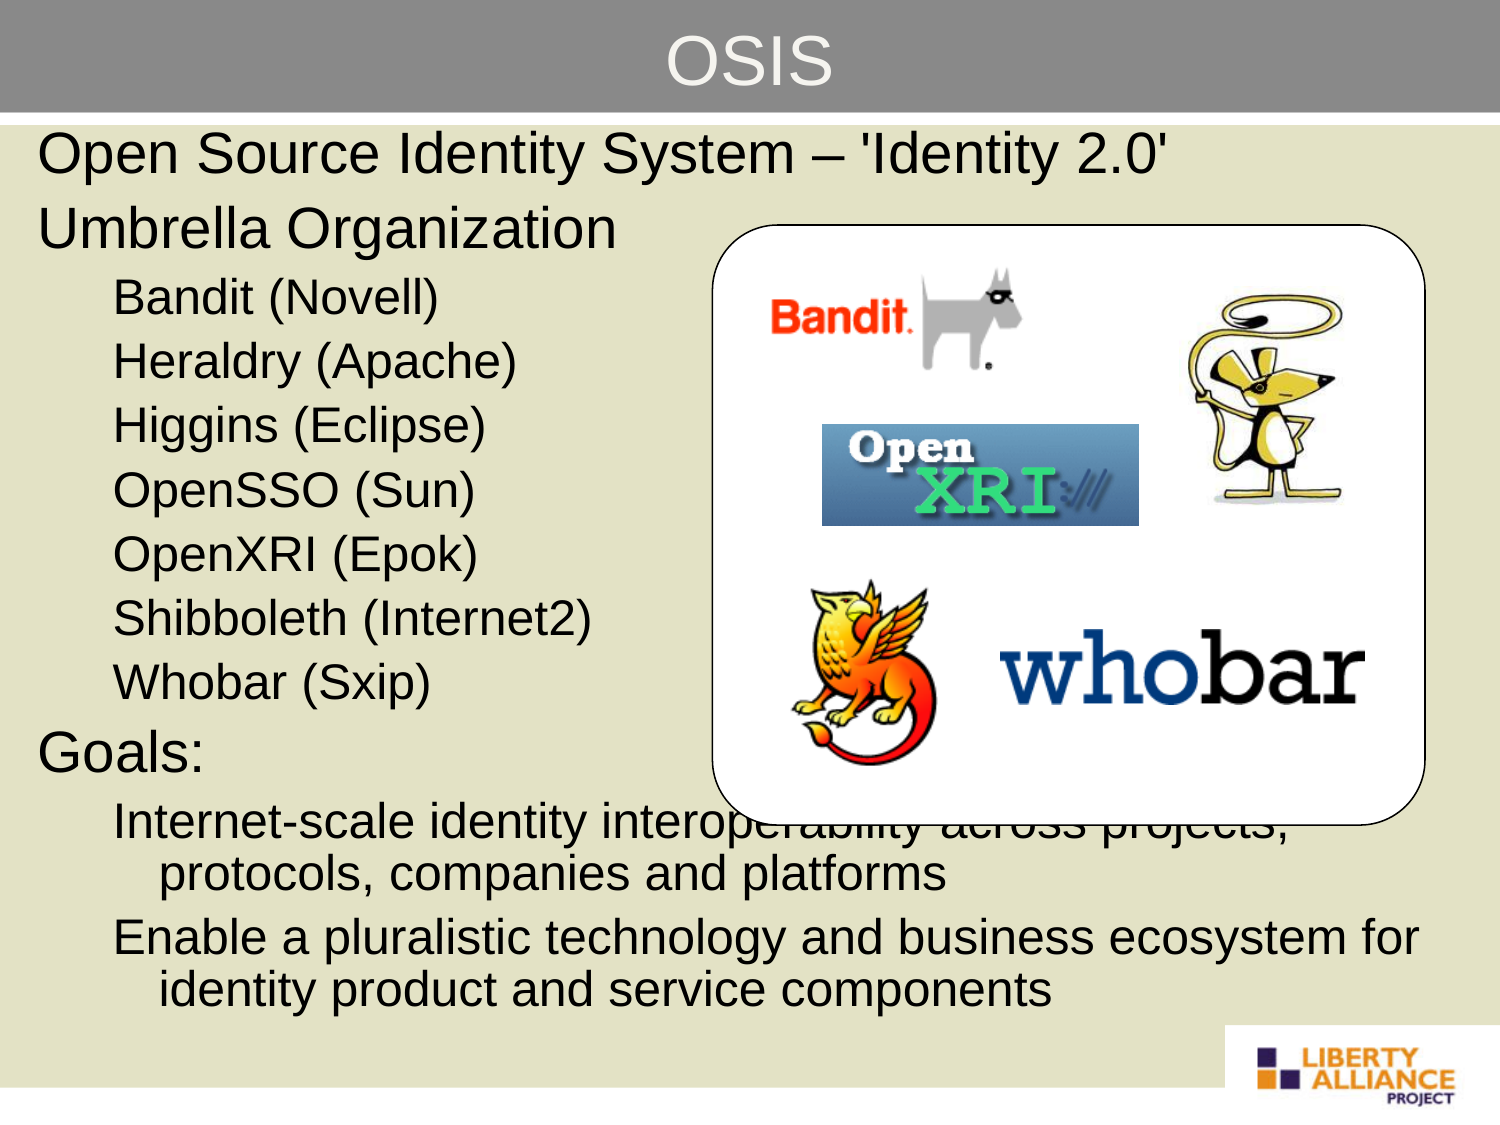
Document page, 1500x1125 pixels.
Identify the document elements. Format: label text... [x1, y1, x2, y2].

text_box [712, 224, 1426, 826]
picture [822, 424, 1139, 526]
picture [1237, 1027, 1500, 1125]
picture [769, 262, 1025, 376]
title OSIS [112, 7, 1388, 121]
picture [750, 556, 985, 791]
picture [1179, 286, 1351, 512]
list Open Source Identity System – 'Identity 2.0' Umbrella Organization Bandit (Novell) Heraldry (Apache) Higgins (Eclipse) OpenSSO (Sun) OpenXRI (Epok) Shibboleth (Internet2) Whobar (Sxip) Goals: Internet-scale identity interoperability across projects, protocols, companies and platforms Enable a pluralistic technology and business ecosystem for identity product and service components [37, 125, 1463, 1075]
picture [1000, 629, 1365, 705]
